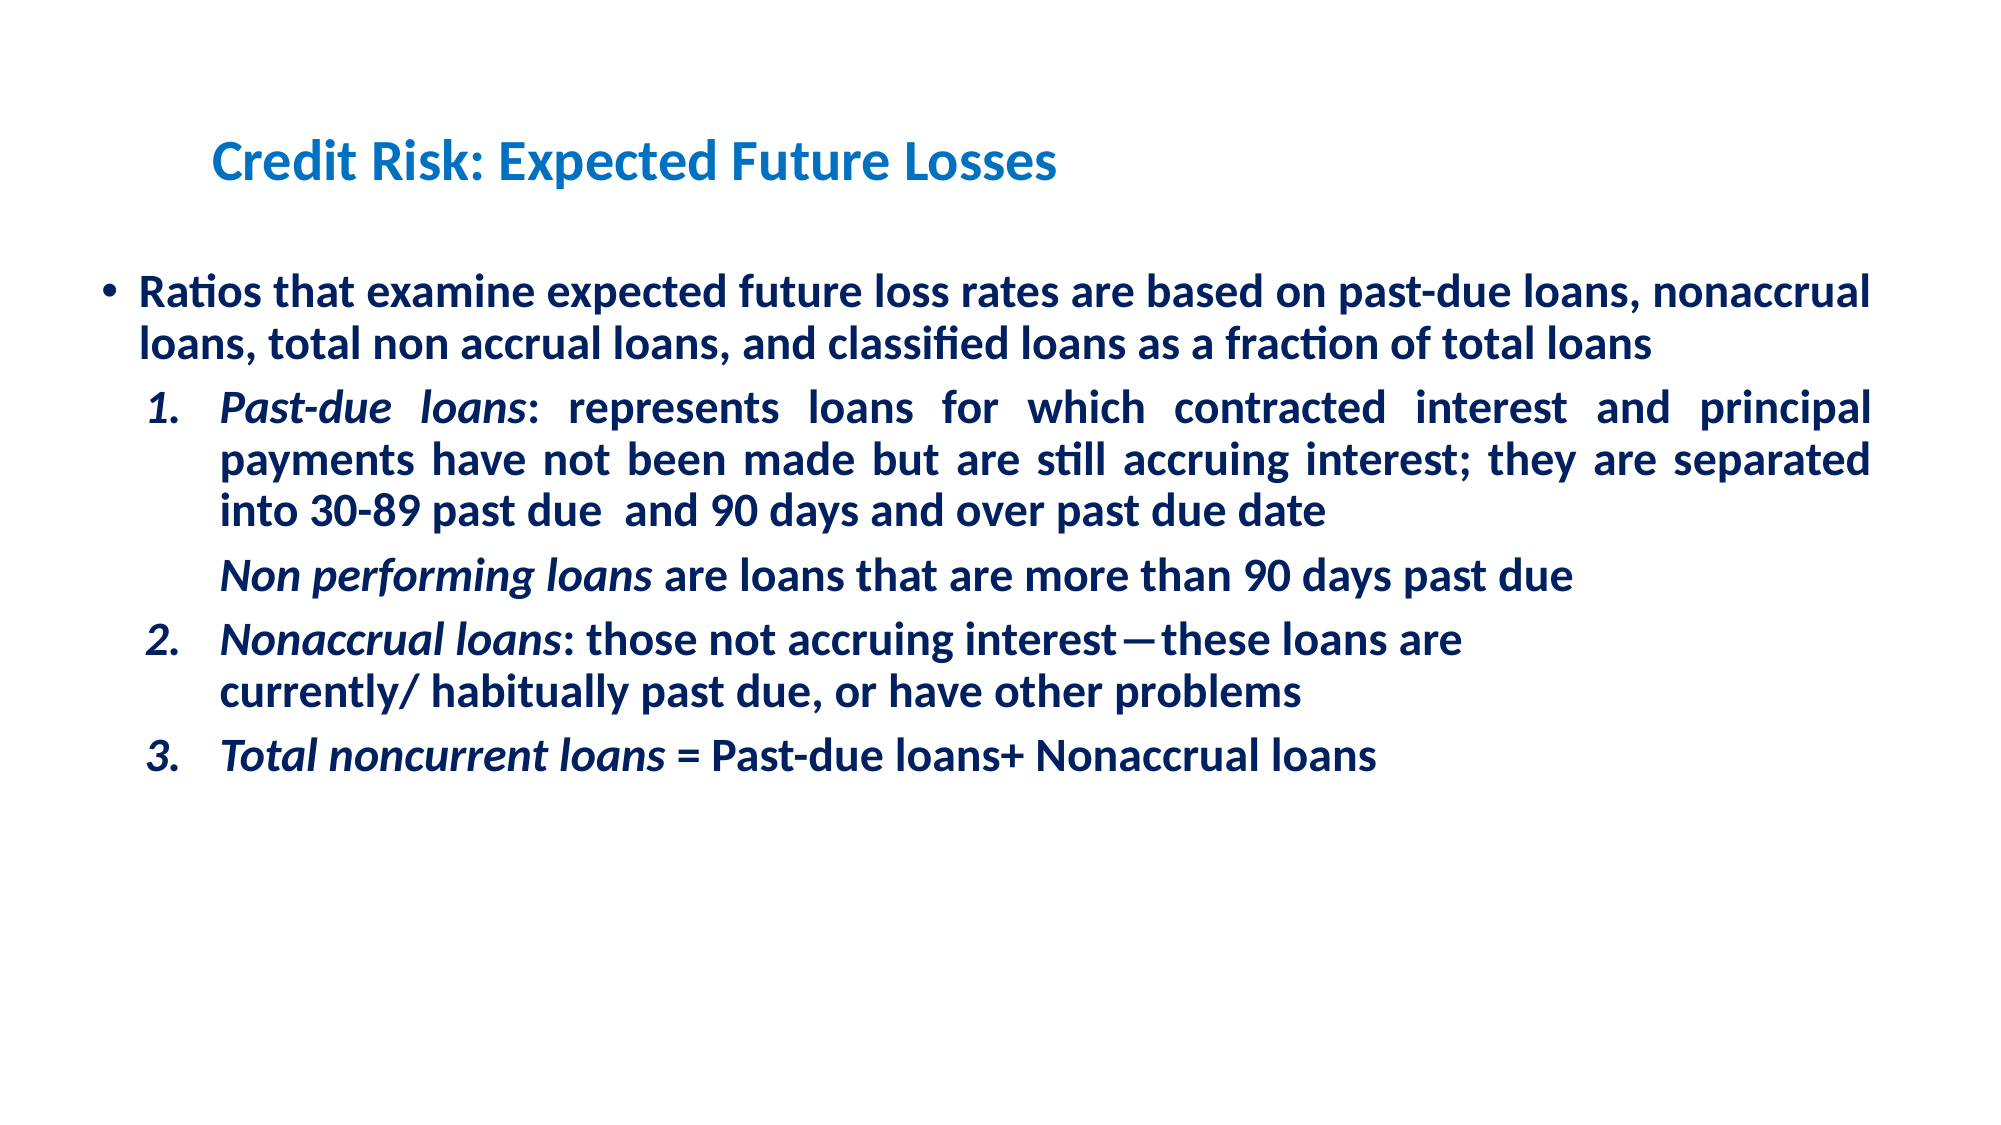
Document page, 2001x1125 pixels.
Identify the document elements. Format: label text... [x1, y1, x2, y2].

list Ratios that examine expected future loss rates are based on past-due loans, nonaccrual loans, total non accrual loans, and classified loans as a fraction of total loans Past-due loans: represents loans for which contracted interest and principal payments have not been made but are still accruing interest; they are separated into 30-89 past due and 90 days and over past due date Non performing loans are loans that are more than 90 days past due Nonaccrual loans: those not accruing interest―these loans are currently/ habitually past due, or have other problems Total noncurrent loans = Past-due loans+ Nonaccrual loans [86, 258, 1890, 752]
text_box Credit Risk: Expected Future Losses [197, 114, 1724, 200]
